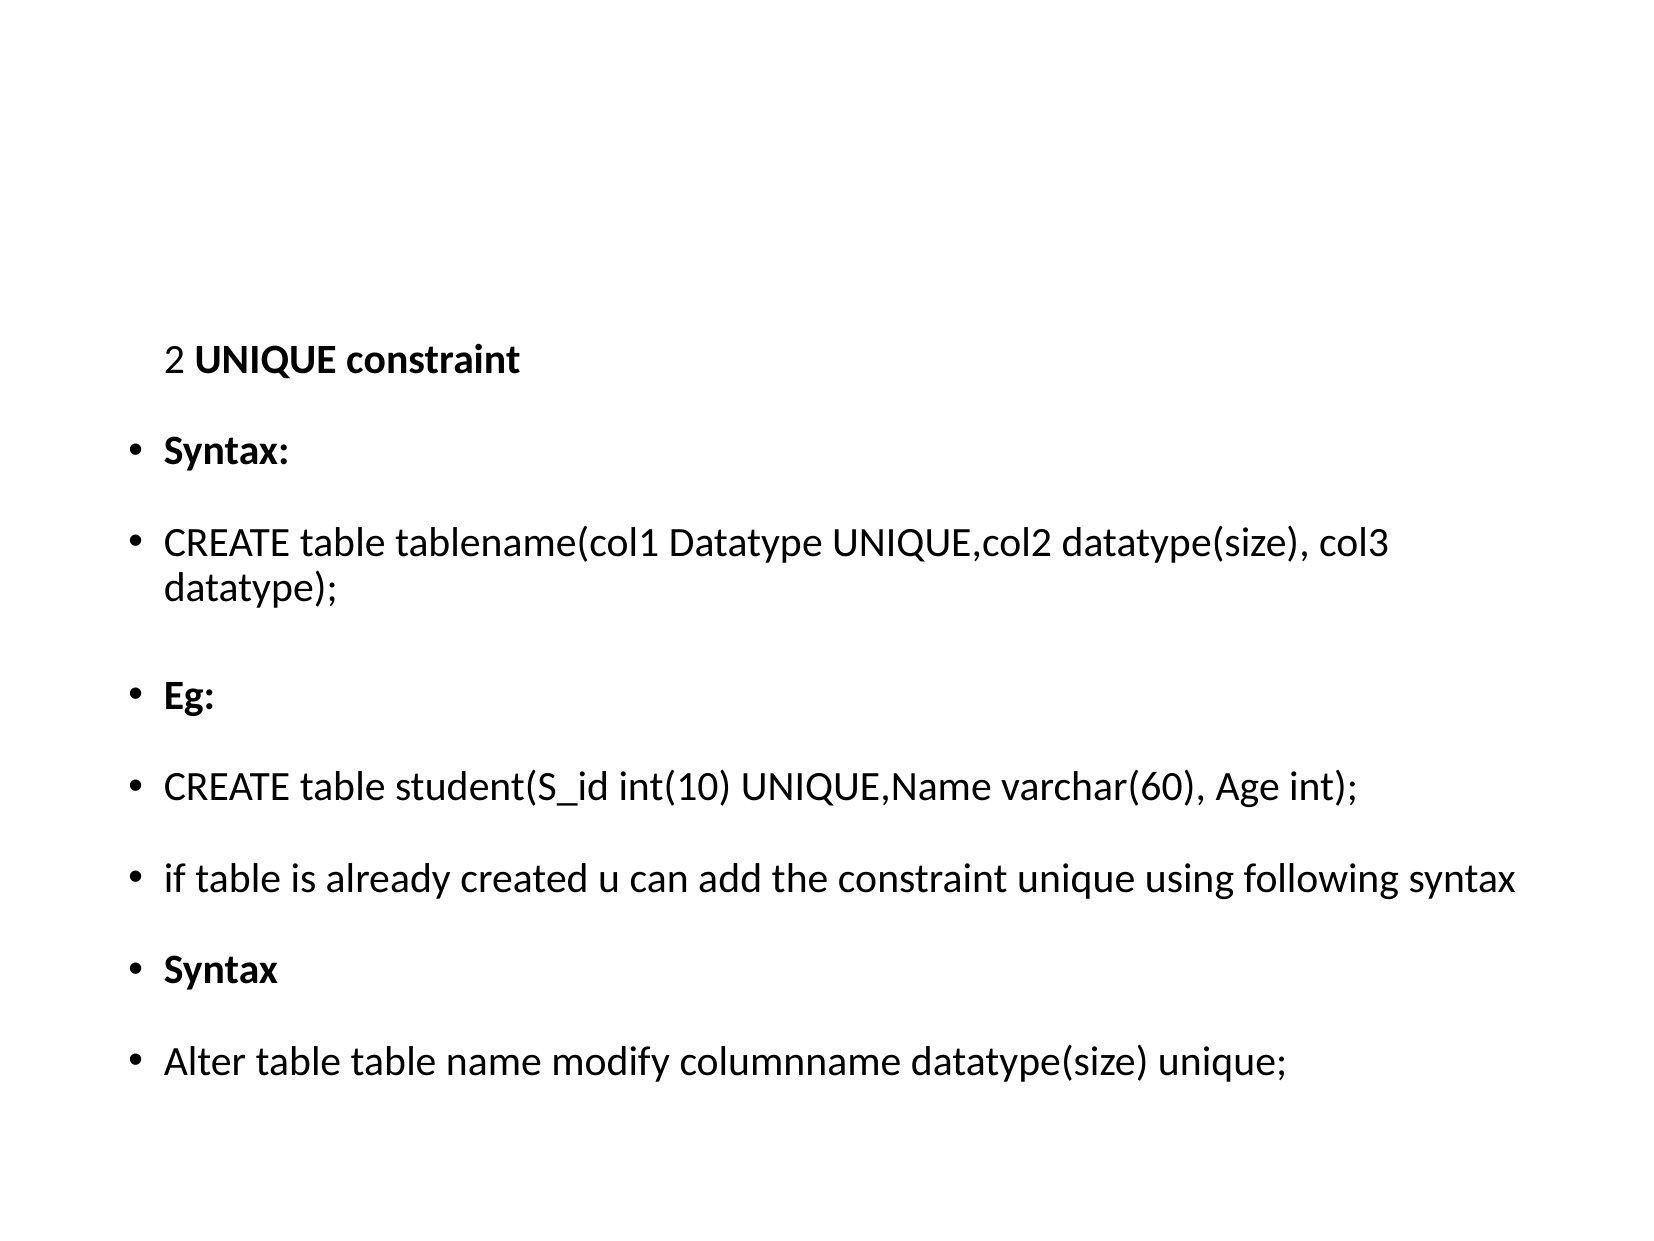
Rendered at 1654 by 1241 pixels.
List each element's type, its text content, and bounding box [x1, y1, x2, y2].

text_box 2 UNIQUE constraint Syntax: CREATE table tablename(col1 Datatype UNIQUE,col2 datatype(size), col3 datatype); Eg: CREATE table student(S_id int(10) UNIQUE,Name varchar(60), Age int); if table is already created u can add the constraint unique using following syntax Syntax Alter table table name modify columnname datatype(size) unique; [113, 330, 1540, 1117]
